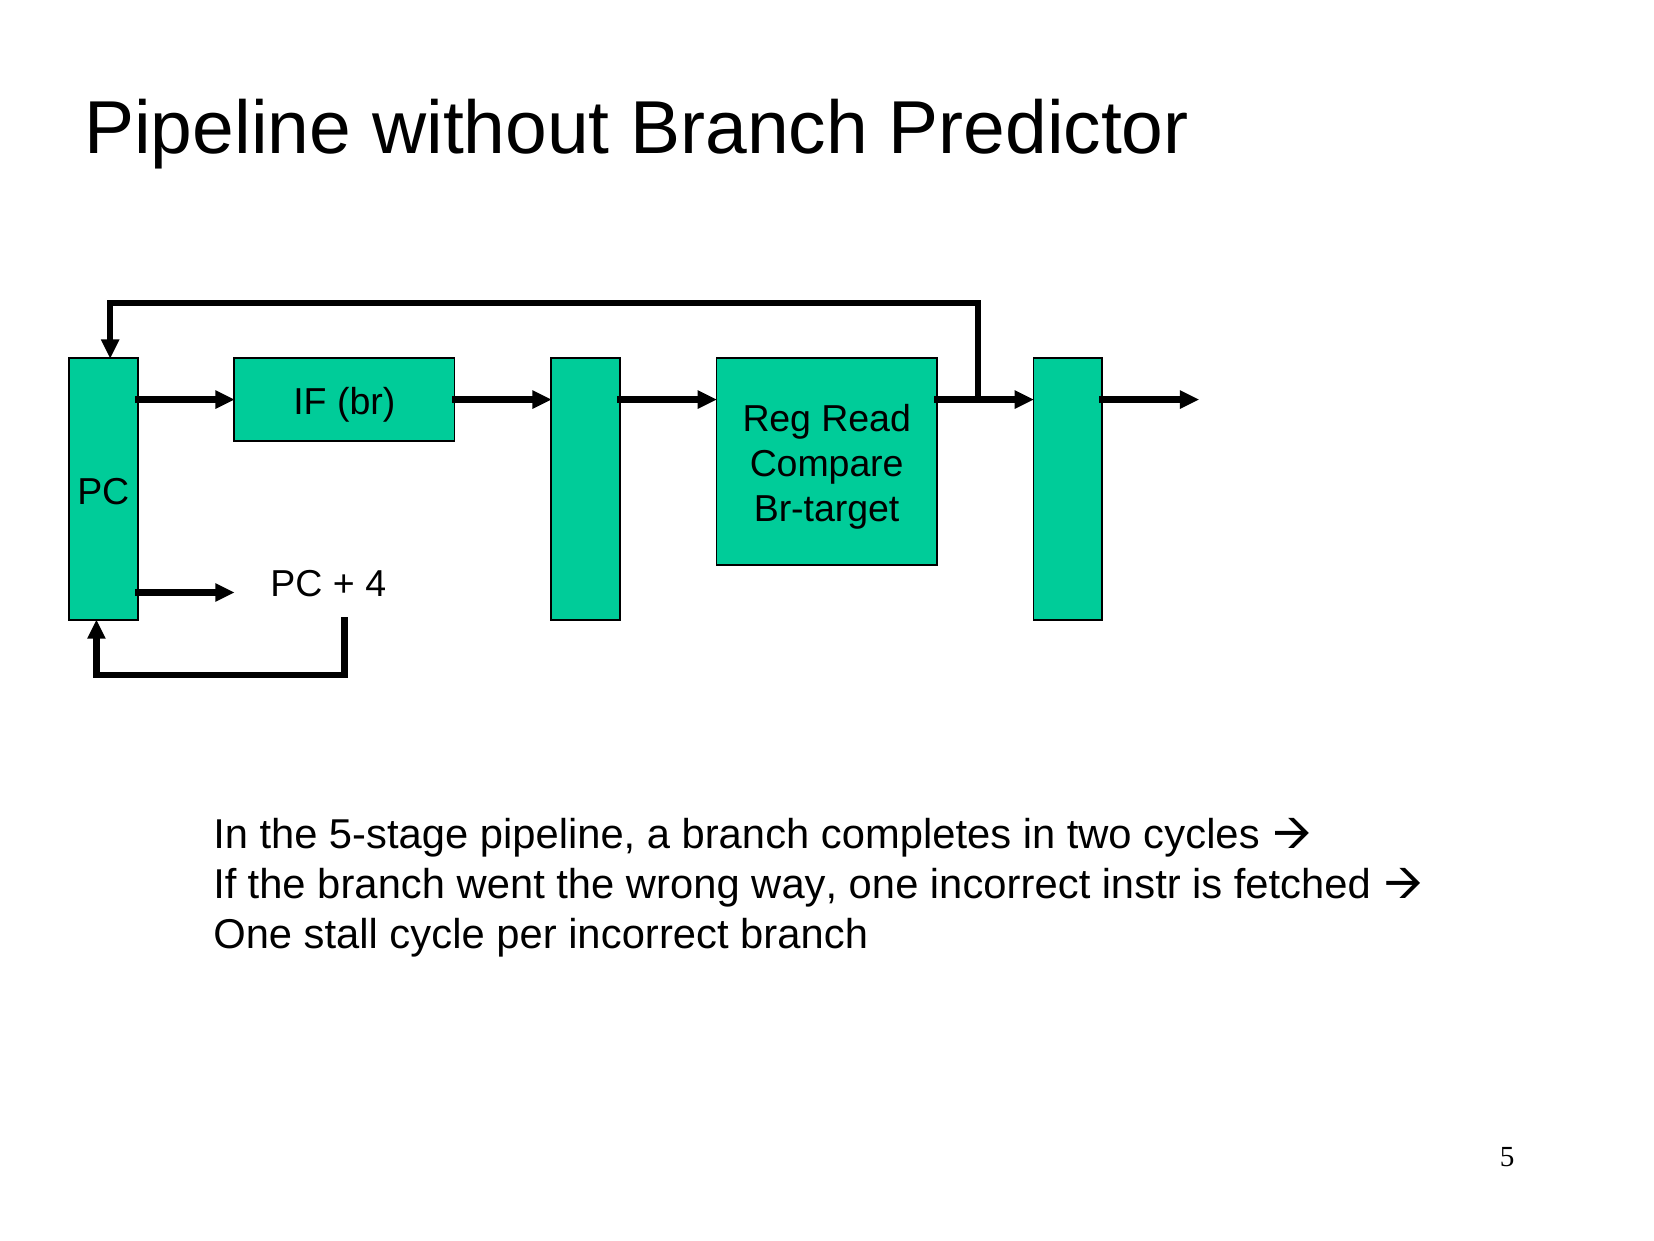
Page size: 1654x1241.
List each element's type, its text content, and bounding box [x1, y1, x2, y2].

text_box [551, 403, 621, 621]
text_box PC [68, 358, 138, 621]
text_box In the 5-stage pipeline, a branch completes in two cycles  If the branch went the wrong way, one incorrect instr is fetched  One stall cycle per incorrect branch [198, 799, 1440, 965]
text_box <number> [1184, 1129, 1530, 1213]
text_box Reg Read Compare Br-target [716, 358, 937, 565]
text_box PC + 4 [255, 551, 402, 612]
text_box Pipeline without Branch Predictor [69, 71, 1205, 177]
text_box IF (br) [234, 358, 455, 441]
text_box [1033, 403, 1103, 621]
